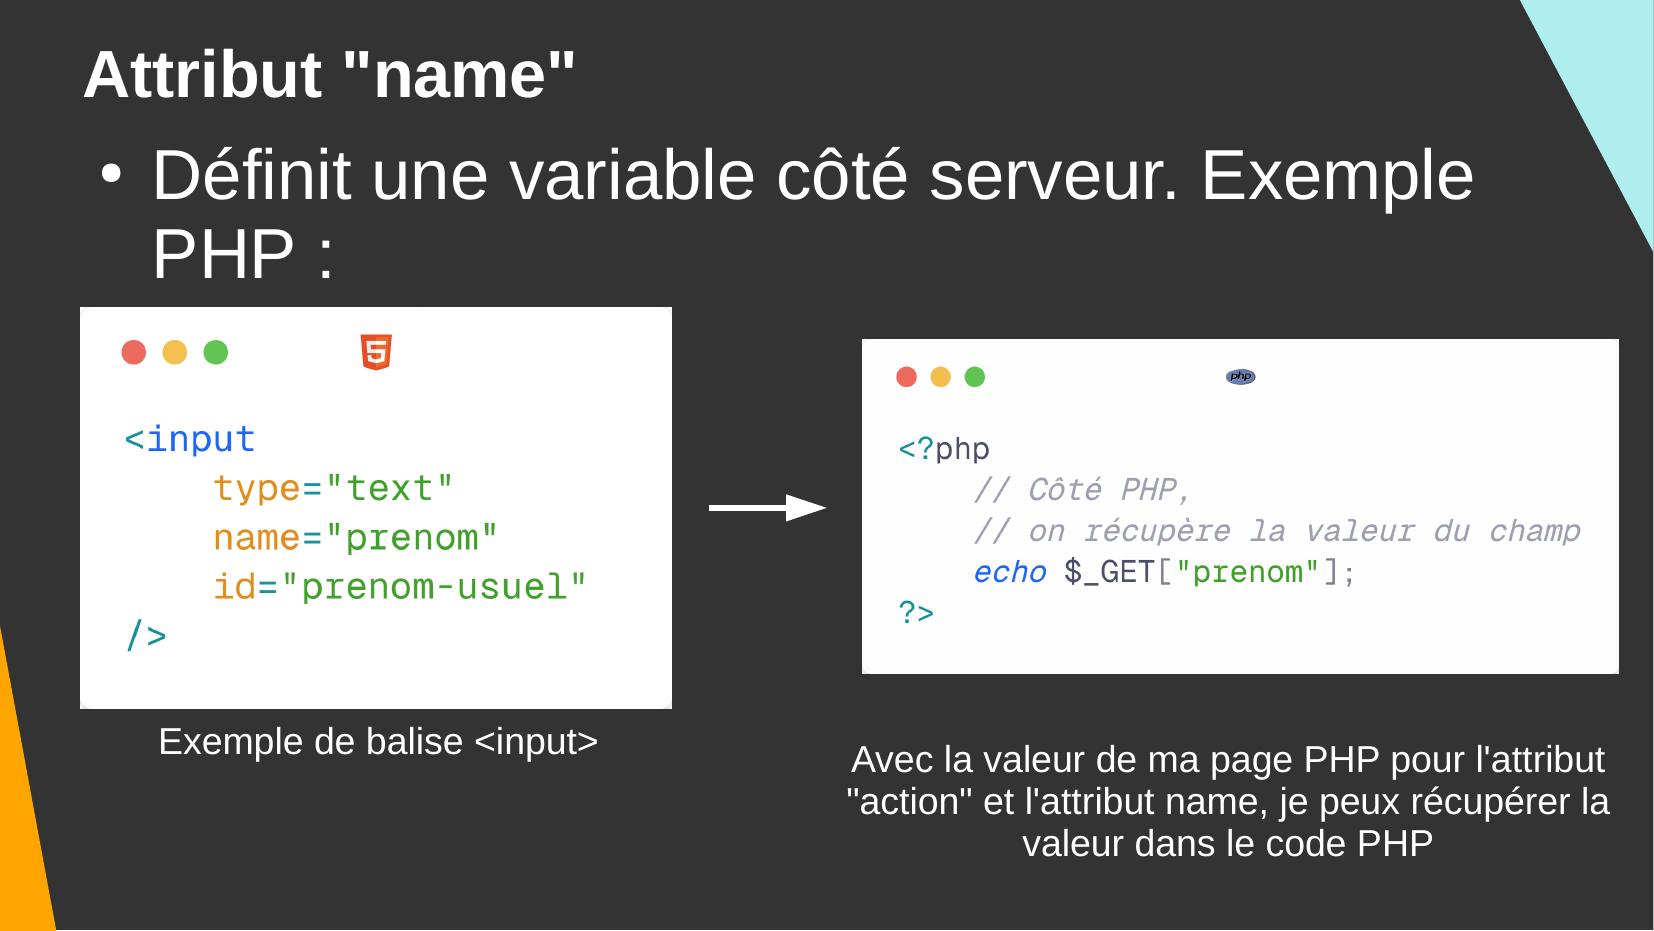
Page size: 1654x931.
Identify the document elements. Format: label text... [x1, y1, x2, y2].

list Définit une variable côté serveur. Exemple PHP : [80, 135, 1605, 308]
title Attribut "name" [82, 37, 1571, 114]
text_box [1519, 0, 1654, 254]
text_box [0, 625, 57, 931]
picture [862, 339, 1619, 674]
title Exemple de balise <input> [129, 720, 638, 768]
picture [80, 307, 672, 709]
title Avec la valeur de ma page PHP pour l'attribut "action" et l'attribut name, je peux récupérer la valeur dans le code PHP [814, 738, 1642, 880]
